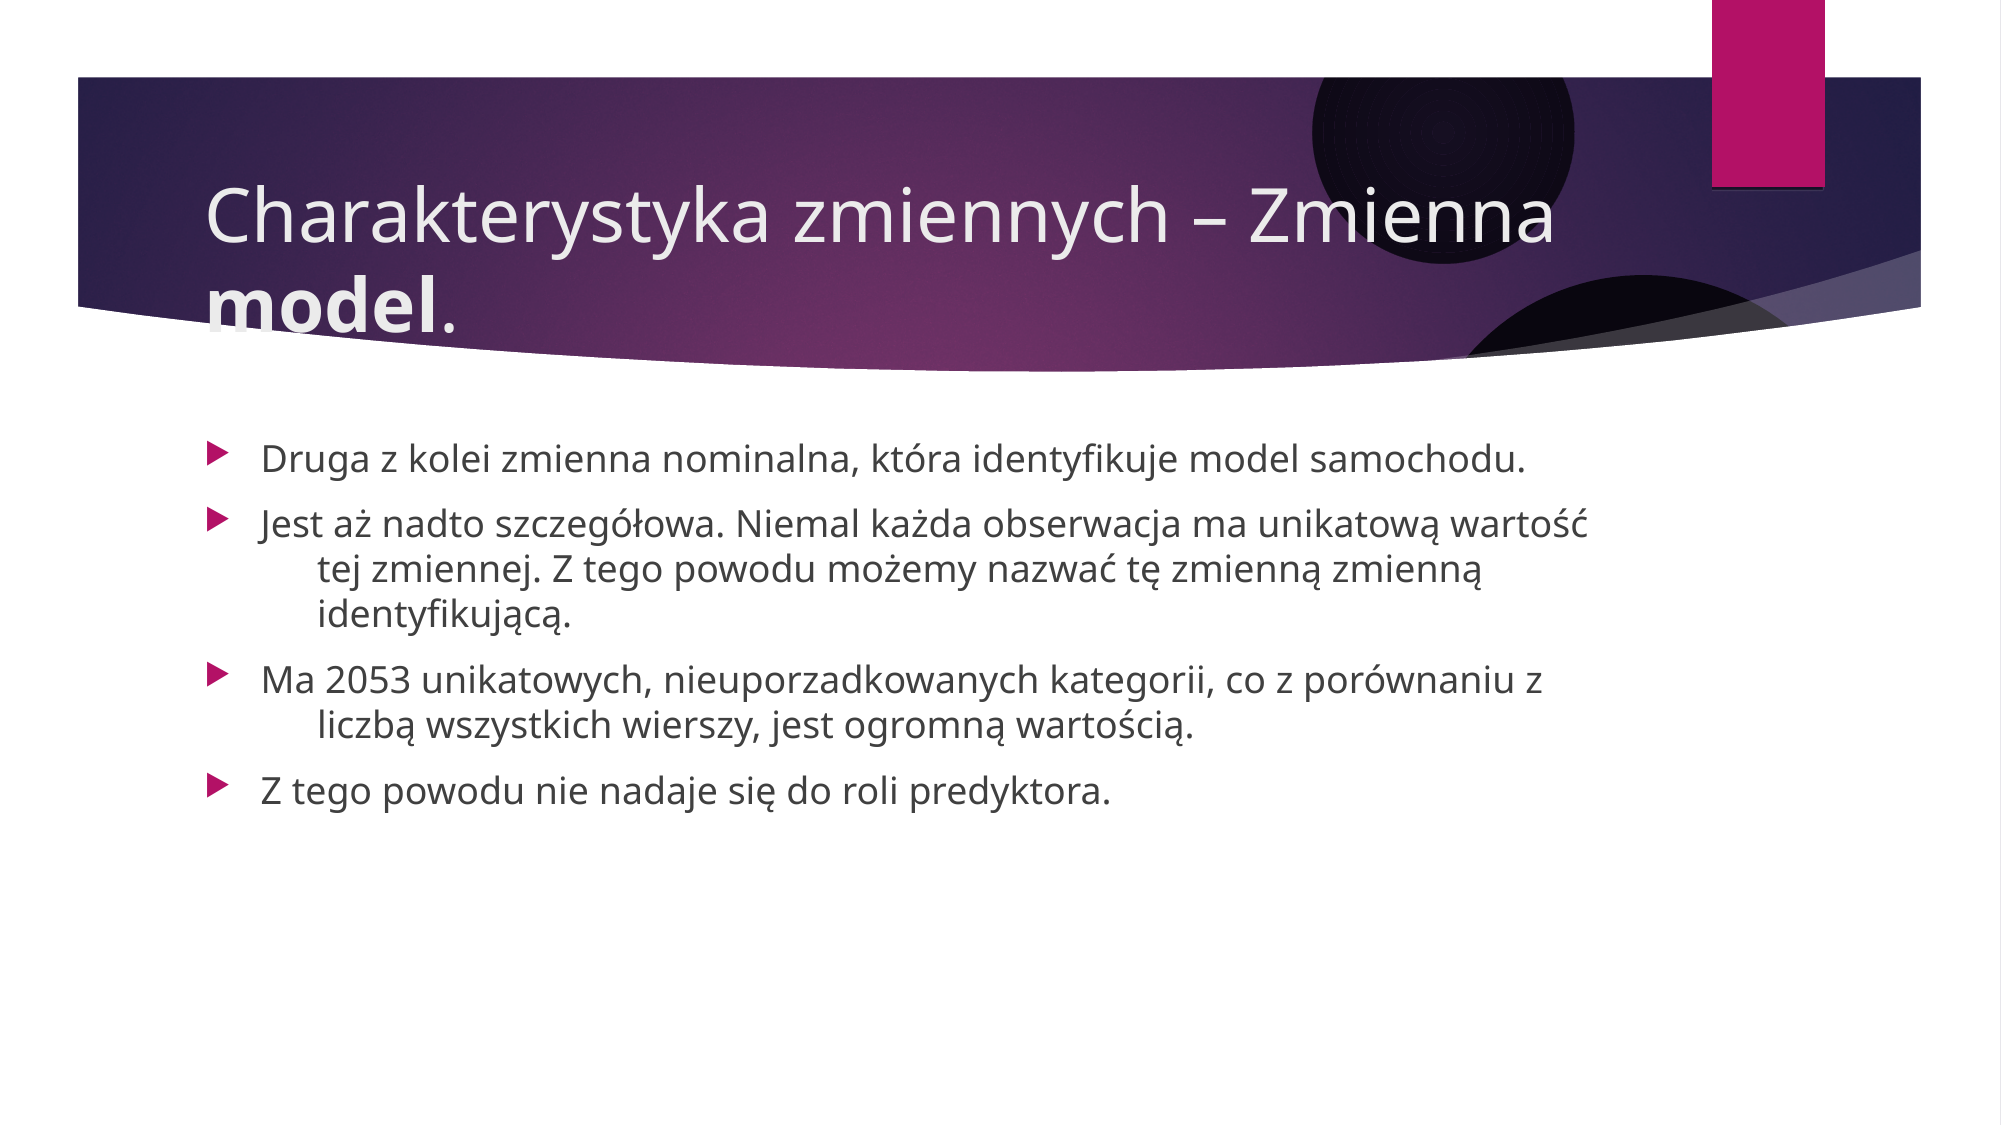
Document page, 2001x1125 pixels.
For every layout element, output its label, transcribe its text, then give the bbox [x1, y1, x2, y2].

title Charakterystyka zmiennych – Zmienna model. [189, 159, 1627, 276]
list Druga z kolei zmienna nominalna, która identyfikuje model samochodu. Jest aż nadto szczegółowa. Niemal każda obserwacja ma unikatową wartość tej zmiennej. Z tego powodu możemy nazwać tę zmienną zmienną identyfikującą. Ma 2053 unikatowych, nieuporzadkowanych kategorii, co z porównaniu z liczbą wszystkich wierszy, jest ogromną wartością. Z tego powodu nie nadaje się do roli predyktora. [189, 427, 1638, 988]
